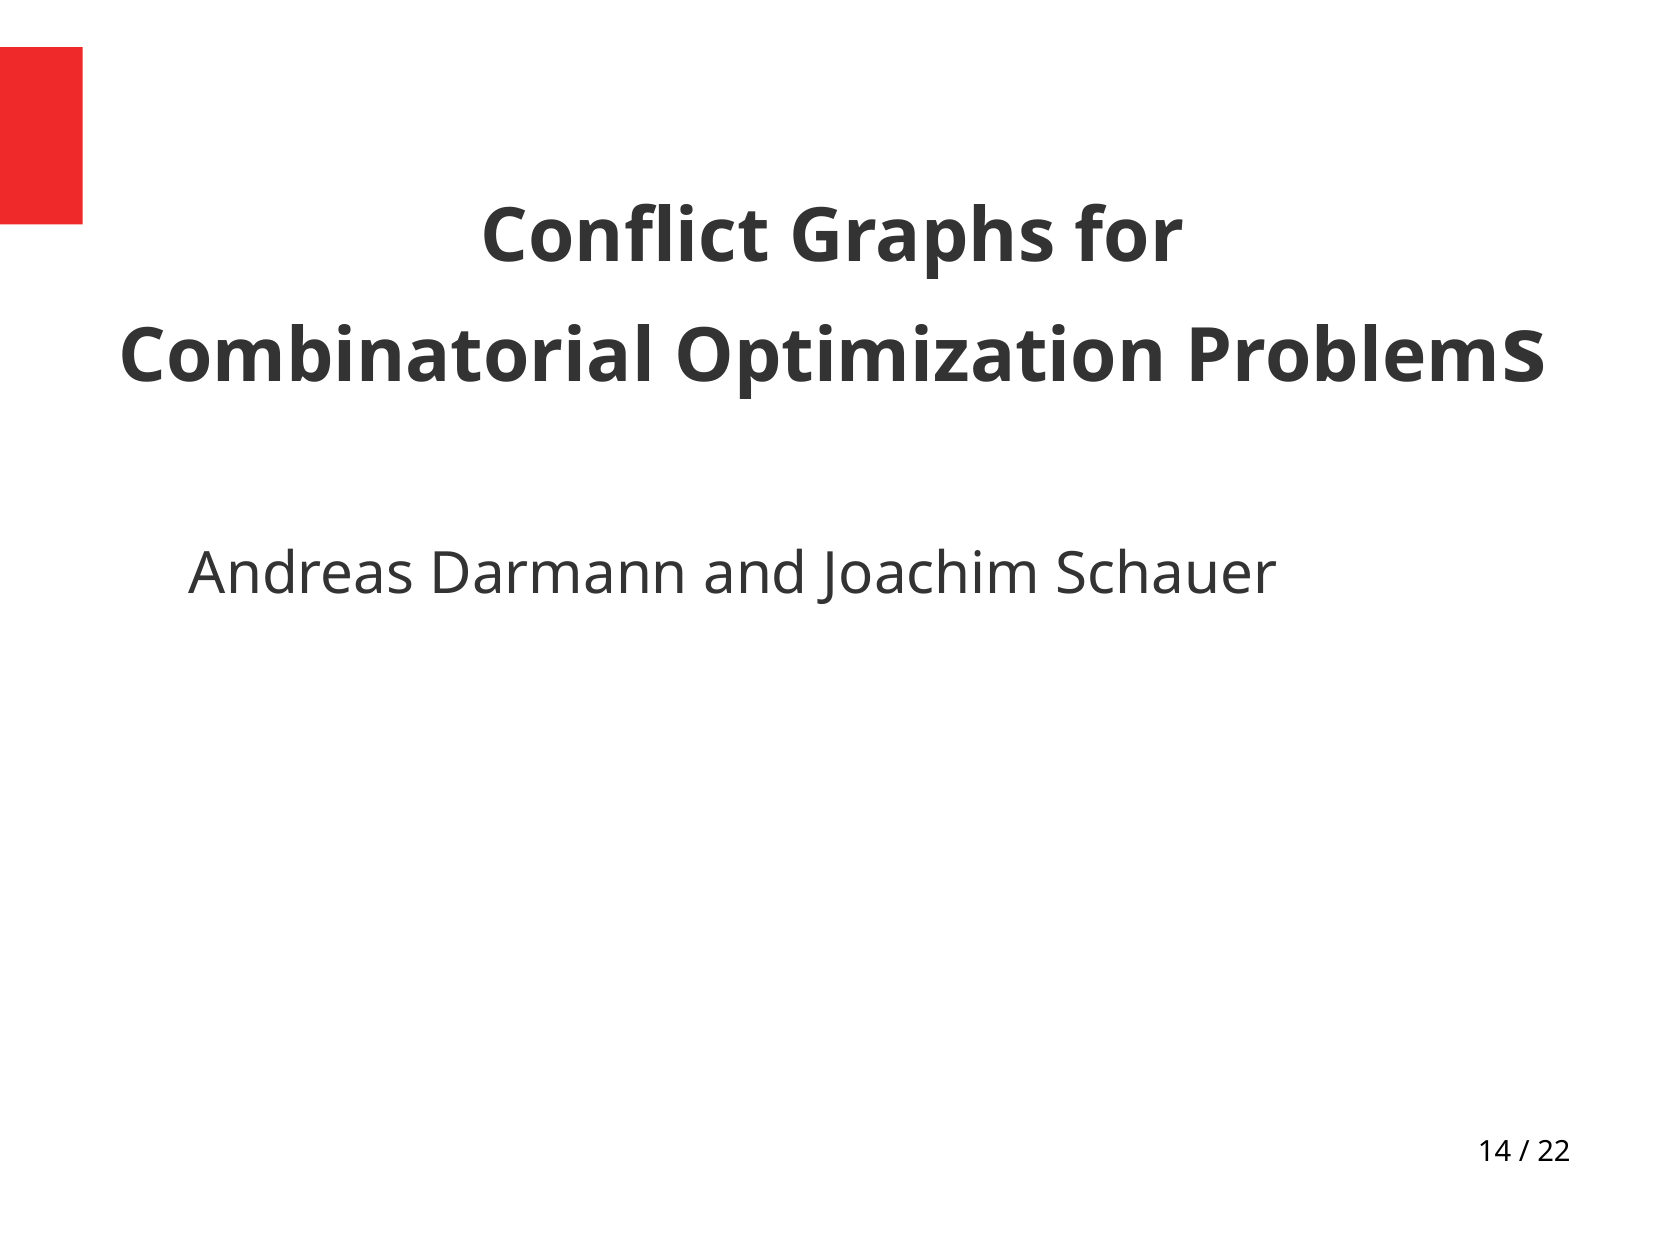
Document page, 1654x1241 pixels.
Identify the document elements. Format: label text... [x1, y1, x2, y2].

list Andreas Darmann and Joachim Schauer [118, 531, 1536, 686]
title Conflict Graphs for Combinatorial Optimization Problems [106, 153, 1559, 436]
